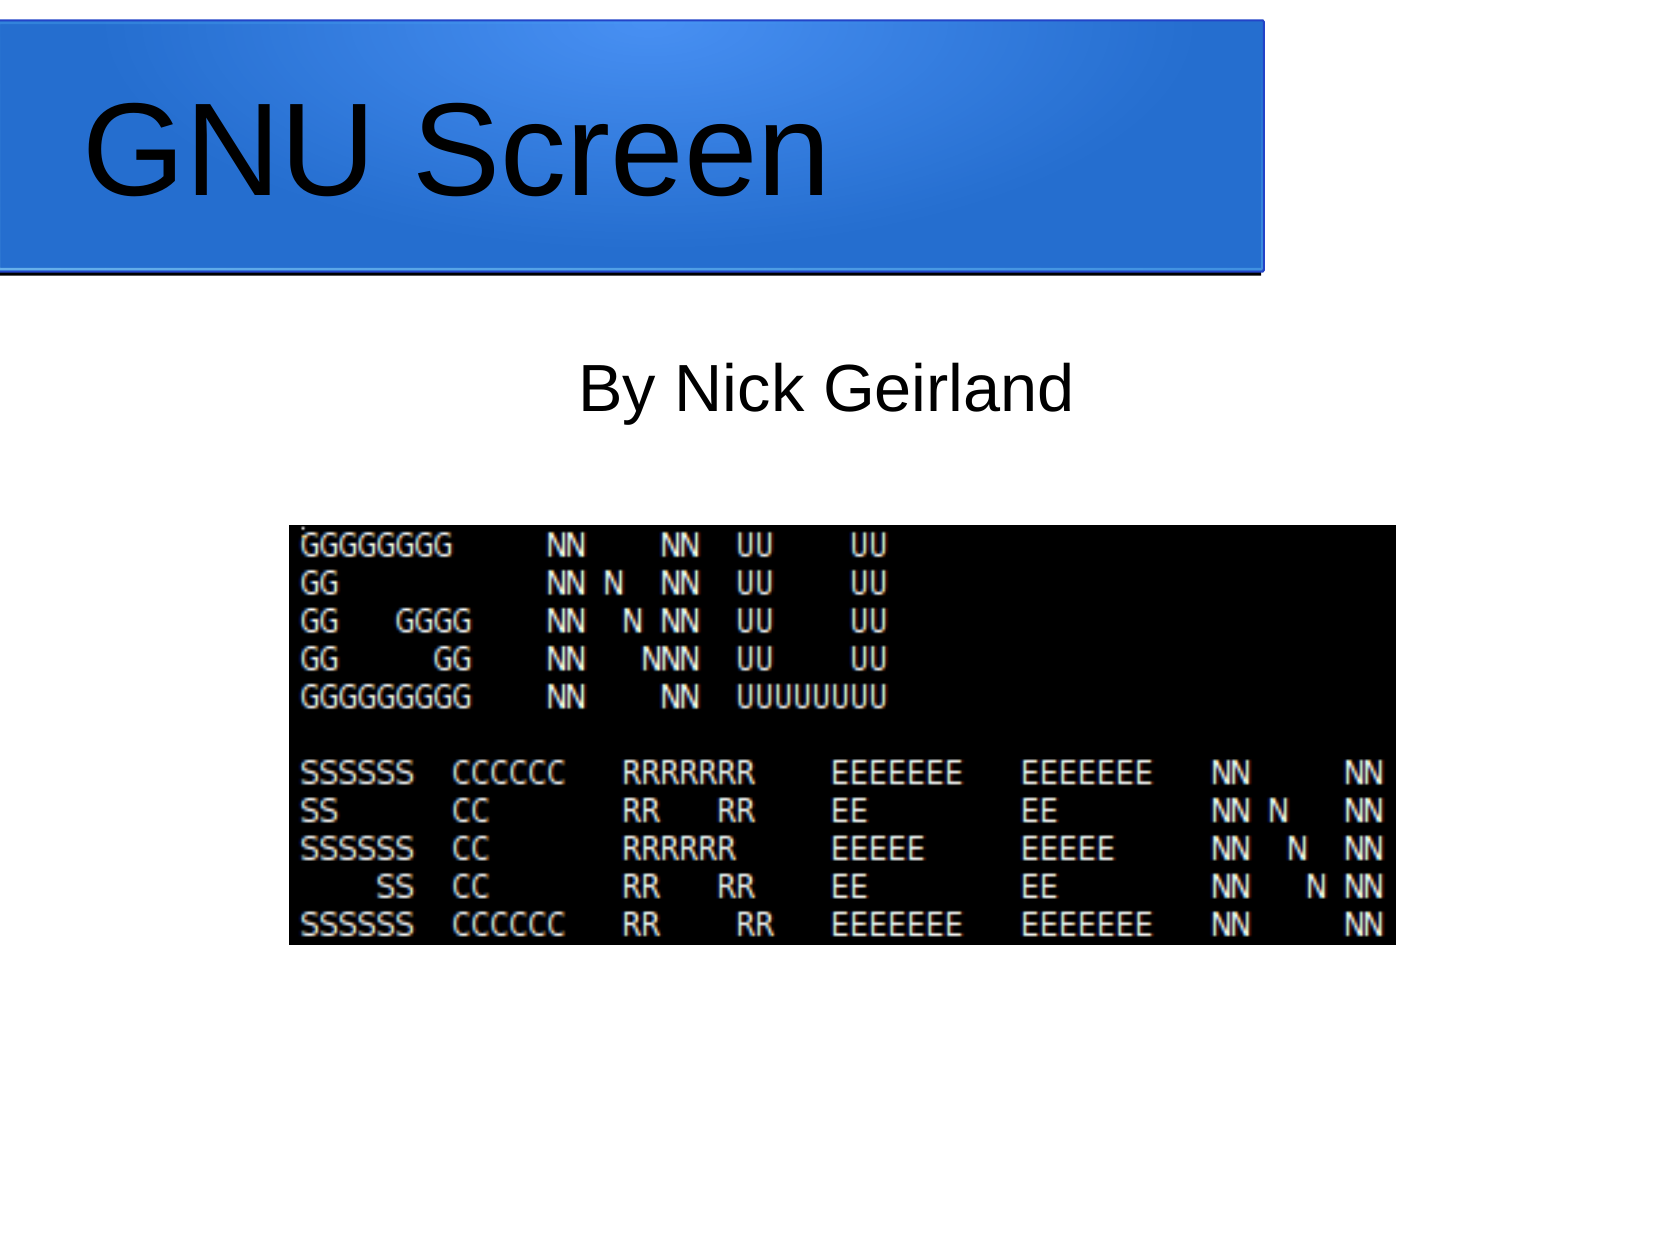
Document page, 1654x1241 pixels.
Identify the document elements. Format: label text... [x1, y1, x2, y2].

picture [289, 525, 1396, 946]
title GNU Screen [82, 47, 1235, 252]
subtitle By Nick Geirland [82, 290, 1571, 1010]
